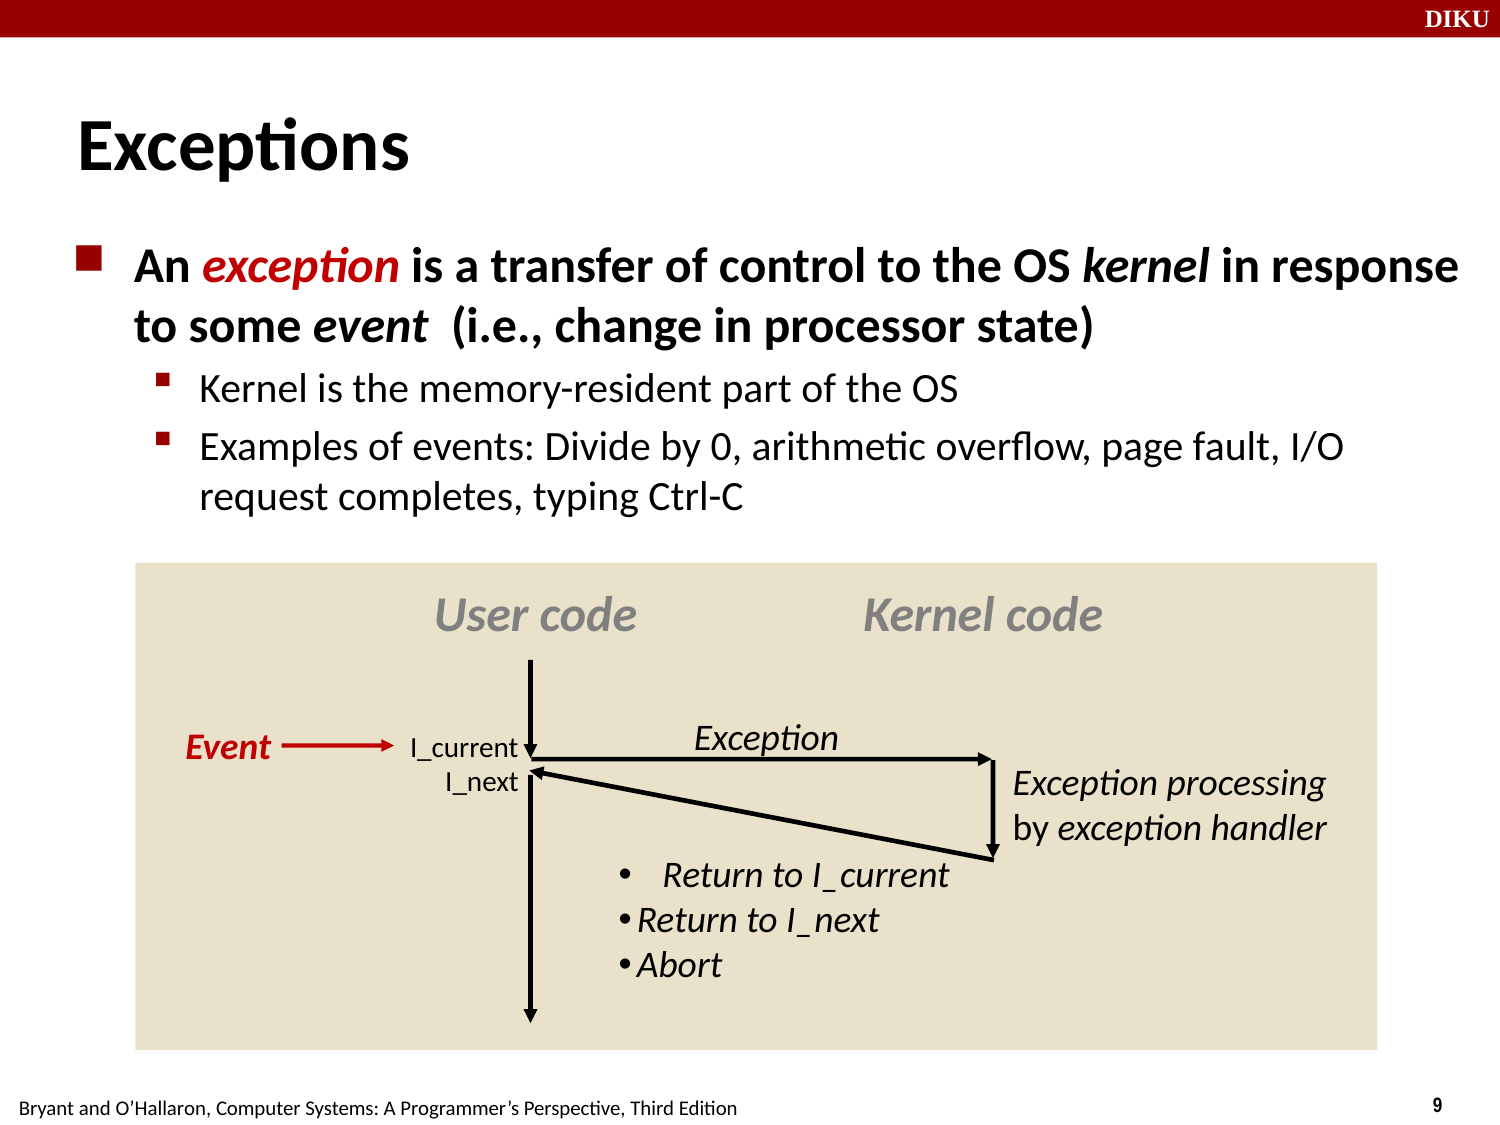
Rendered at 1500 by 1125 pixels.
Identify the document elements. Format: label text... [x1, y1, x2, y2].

text_box Kernel code [848, 574, 1119, 649]
text_box Exception processing by exception handler [997, 750, 1350, 900]
text_box [135, 562, 1378, 1050]
text_box Return to I_current Return to I_next Abort [603, 843, 965, 993]
text_box I_current [395, 721, 534, 771]
text_box Exception [678, 705, 855, 766]
text_box Event [170, 715, 303, 775]
text_box I_next [430, 754, 534, 805]
title Exceptions [62, 87, 613, 182]
text_box User code [419, 574, 653, 649]
list An exception is a transfer of control to the OS kernel in response to some event (i.e., change in processor state) Kernel is the memory-resident part of the OS Examples of events: Divide by 0, arithmetic overflow, page fault, I/O request completes, typing Ctrl-C [62, 224, 1488, 537]
